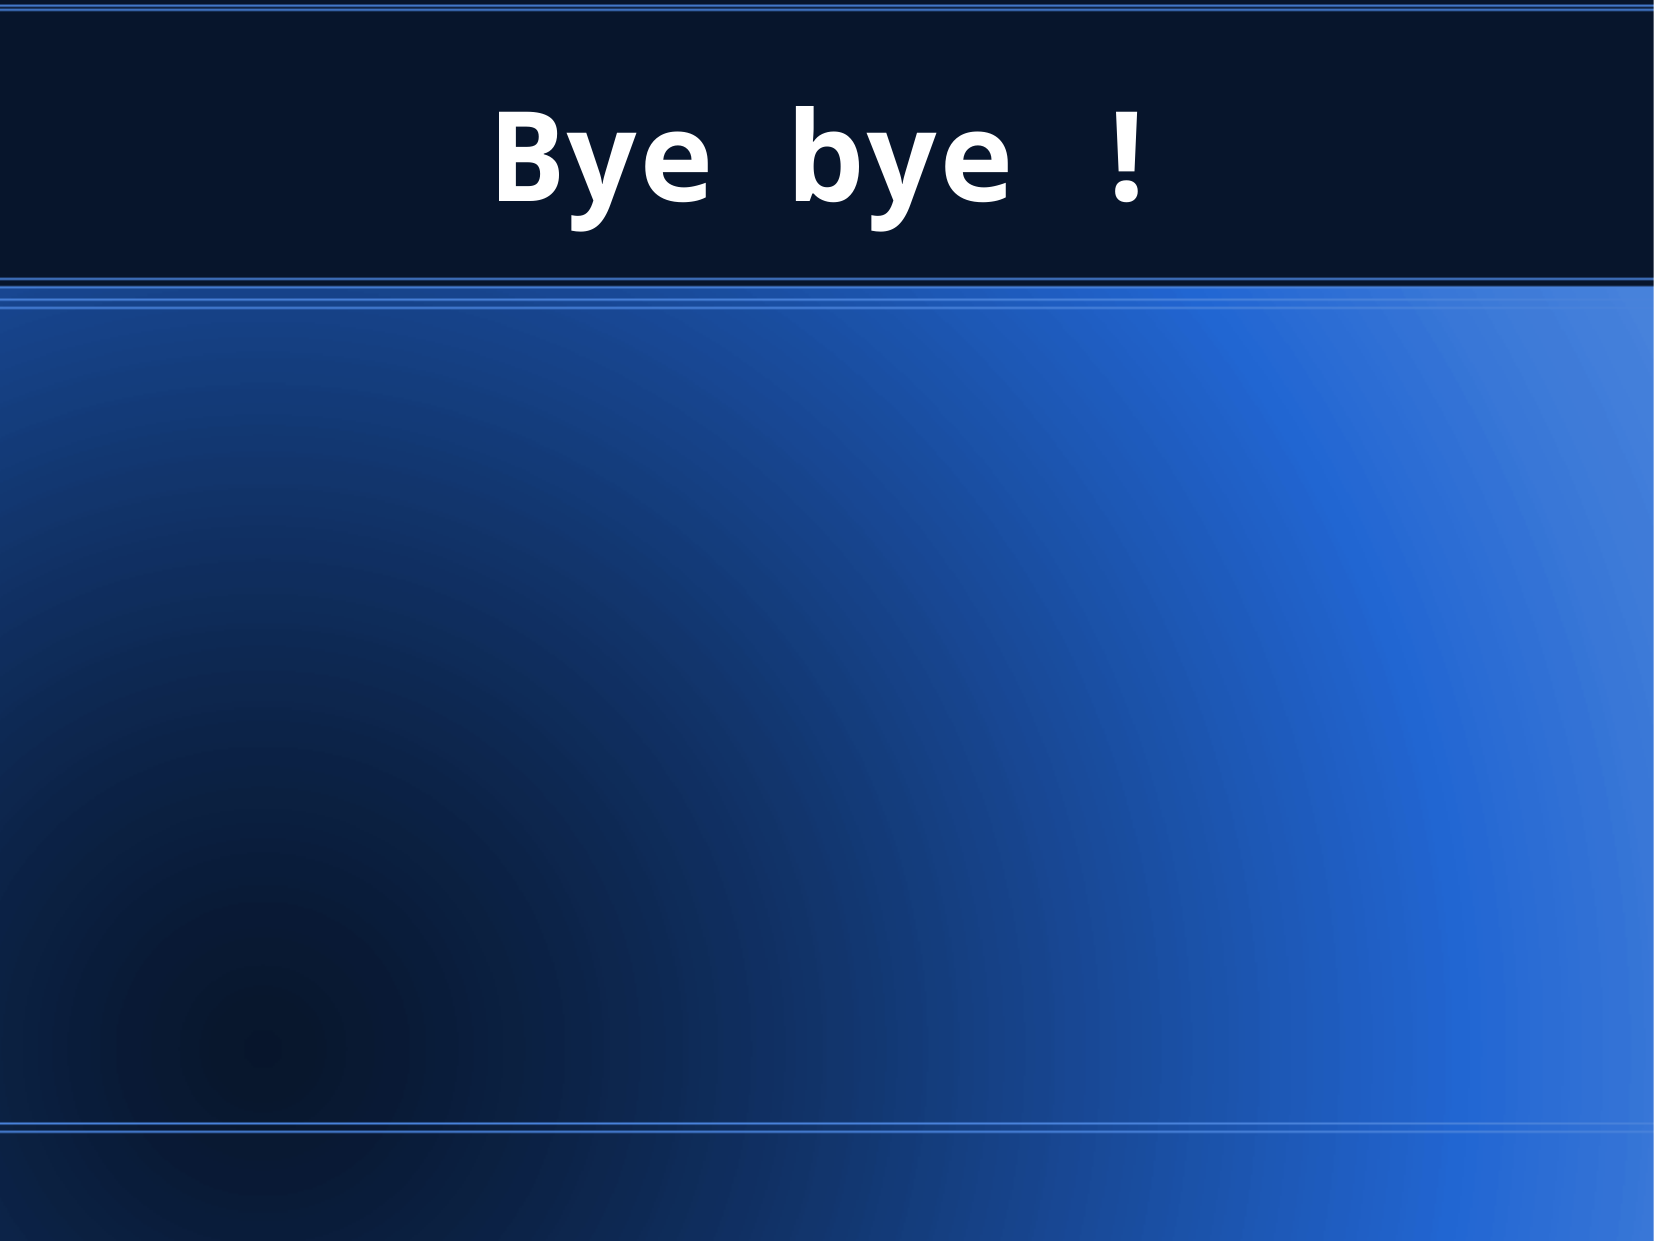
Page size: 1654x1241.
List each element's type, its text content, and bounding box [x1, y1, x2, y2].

title Bye bye ! [82, 49, 1571, 257]
picture [0, 0, 1654, 1241]
